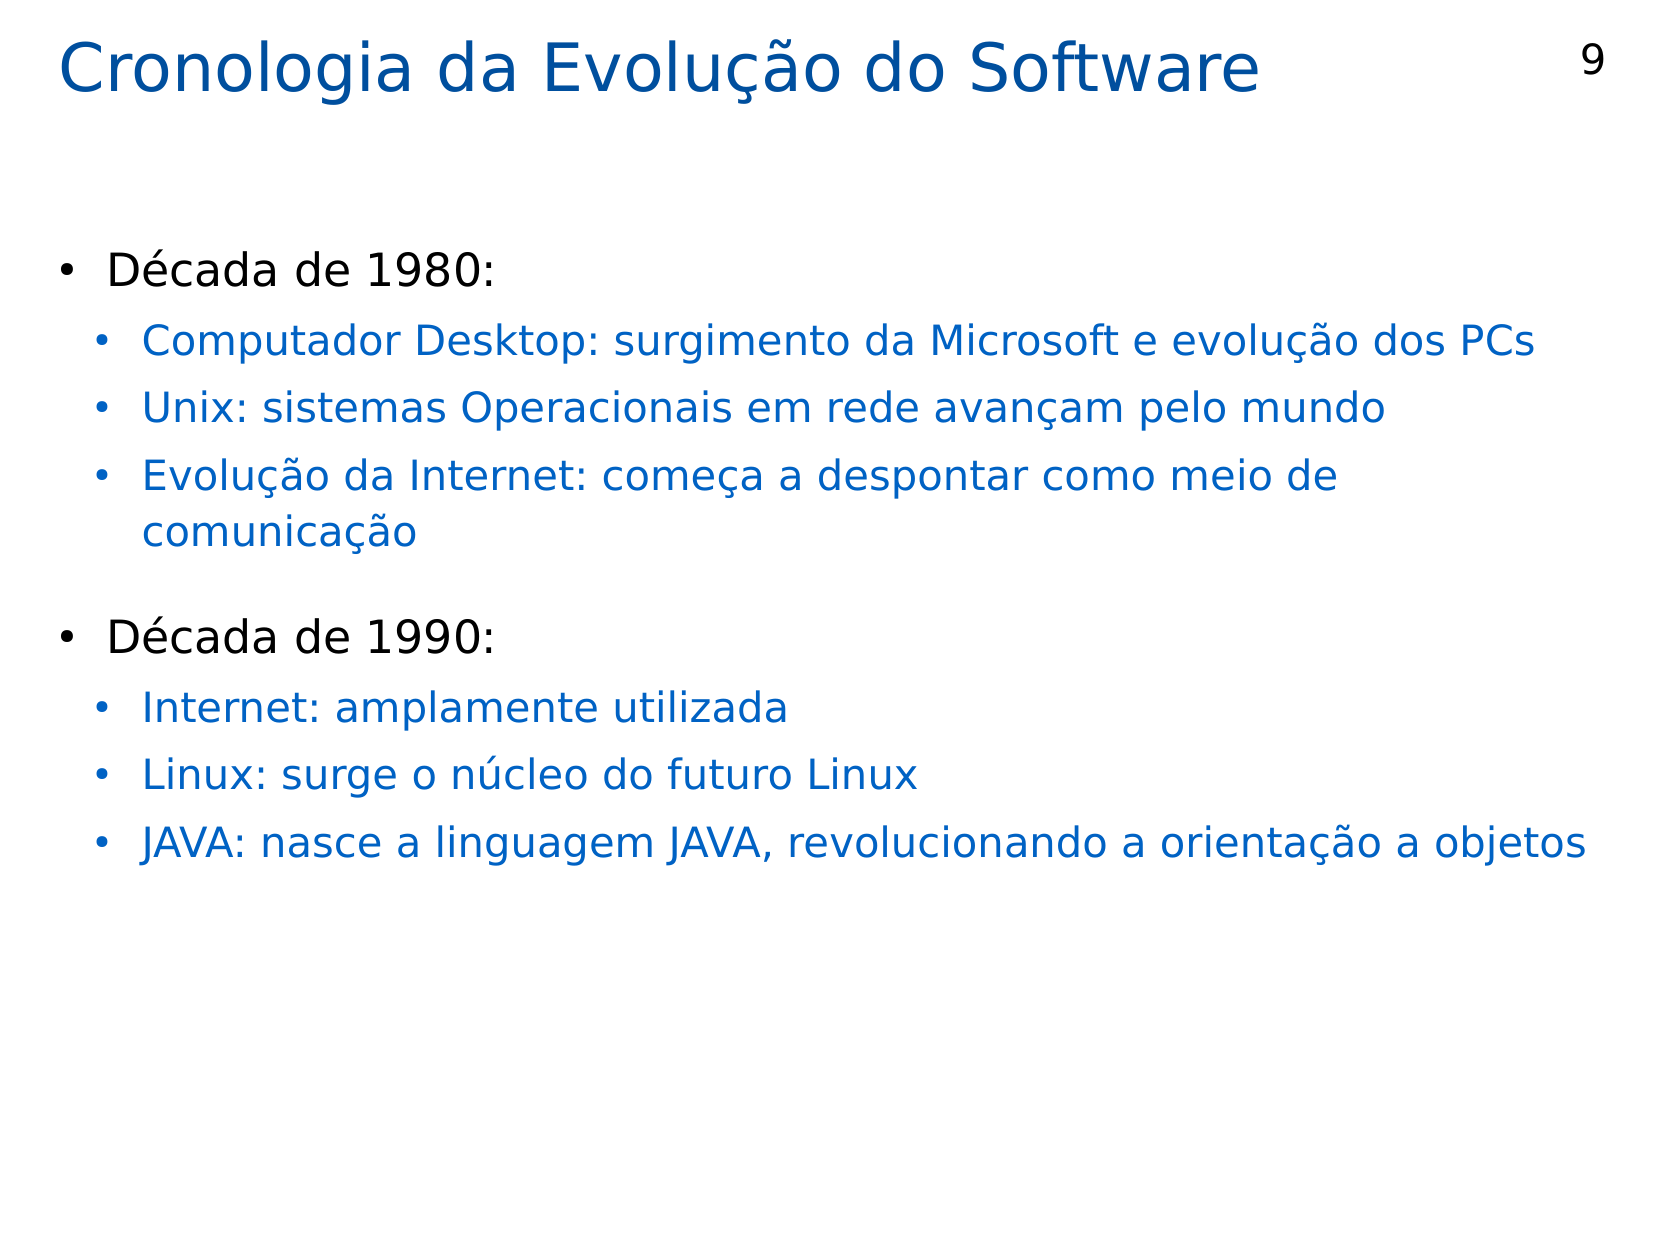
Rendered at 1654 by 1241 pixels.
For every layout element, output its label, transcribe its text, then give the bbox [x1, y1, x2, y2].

list Década de 1980: Computador Desktop: surgimento da Microsoft e evolução dos PCs Unix: sistemas Operacionais em rede avançam pelo mundo Evolução da Internet: começa a despontar como meio de comunicação Década de 1990: Internet: amplamente utilizada Linux: surge o núcleo do futuro Linux JAVA: nasce a linguagem JAVA, revolucionando a orientação a objetos [59, 236, 1595, 1211]
title Cronologia da Evolução do Software [59, 29, 1506, 148]
